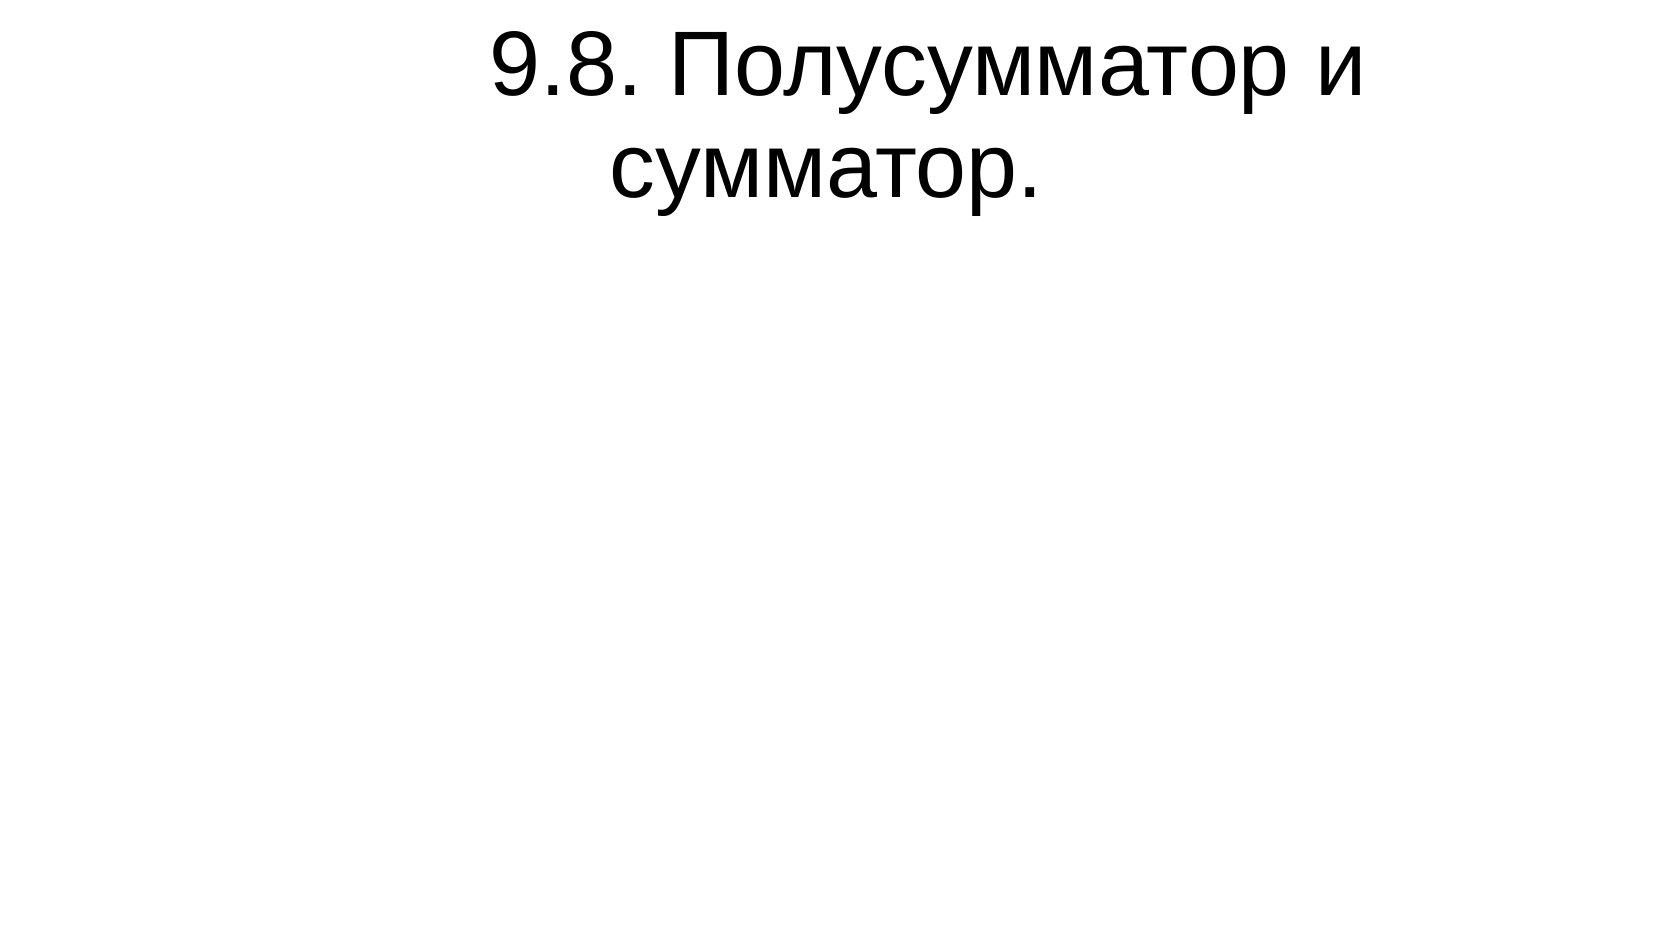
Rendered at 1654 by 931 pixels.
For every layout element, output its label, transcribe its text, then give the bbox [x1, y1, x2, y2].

title 9.8. Полусумматор и сумматор. [82, 12, 1571, 218]
